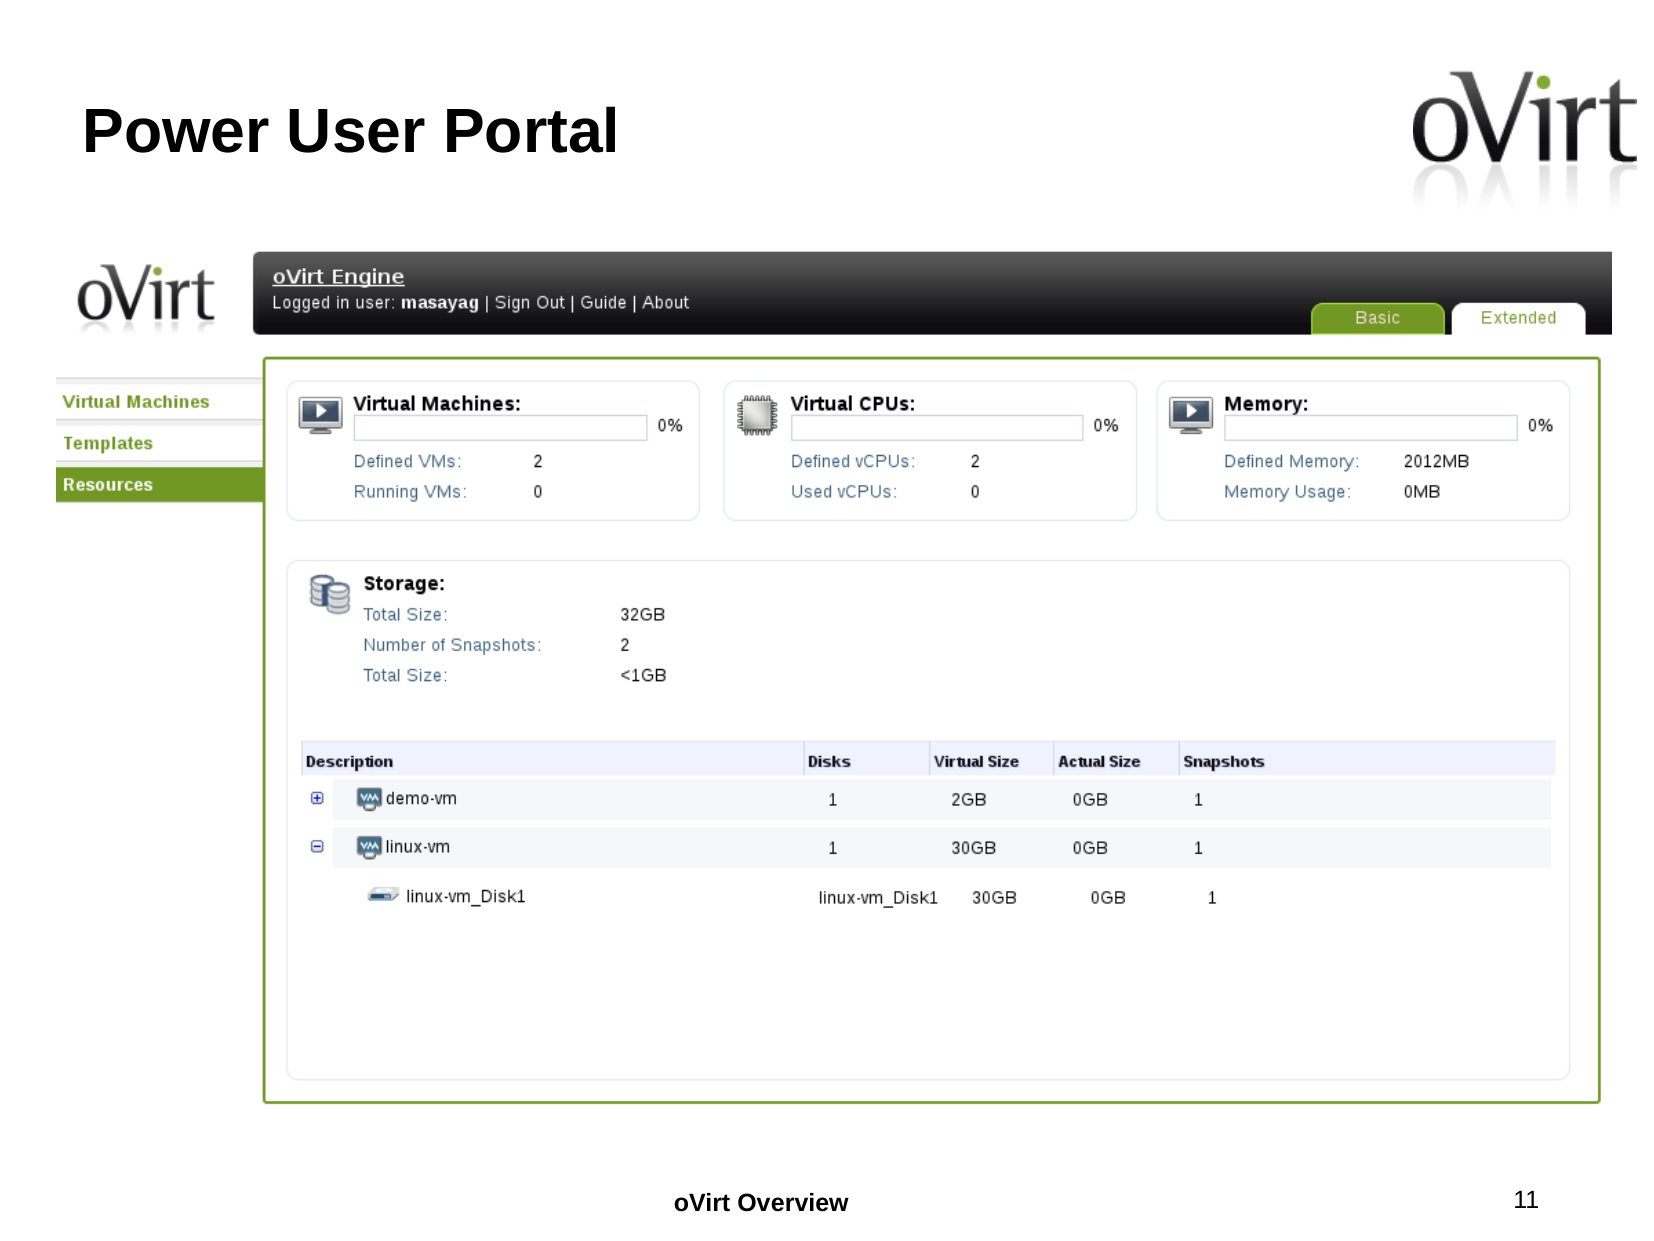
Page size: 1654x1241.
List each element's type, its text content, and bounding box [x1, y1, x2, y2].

picture [56, 234, 1612, 1111]
title Power User Portal [82, 37, 1571, 226]
picture [1571, 63, 1637, 212]
